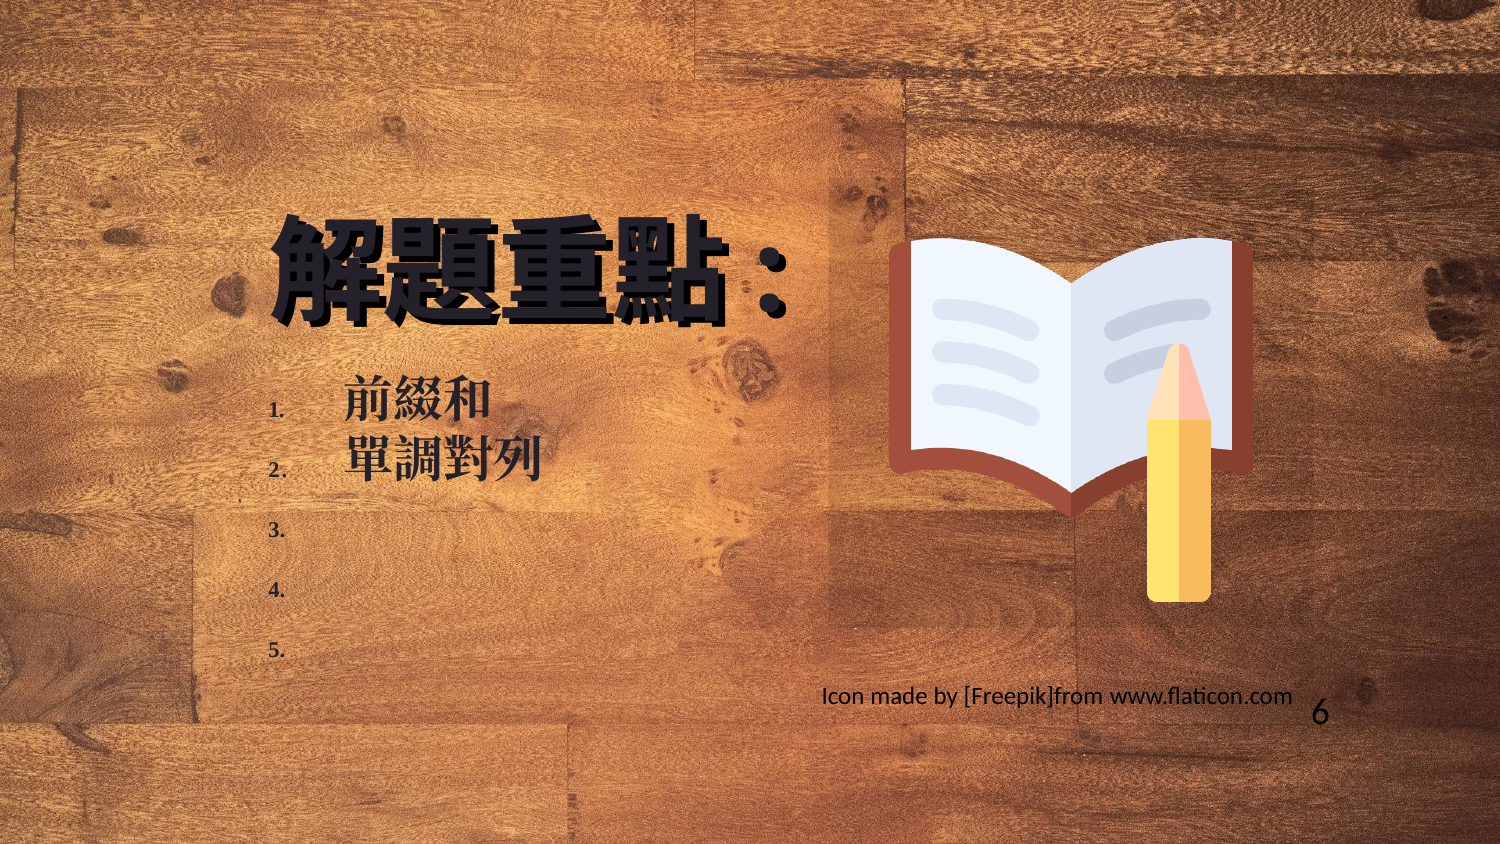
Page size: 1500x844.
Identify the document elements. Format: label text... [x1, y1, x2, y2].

text_box [829, 178, 1314, 628]
text_box Icon made by [Freepik]from www.flaticon.com [807, 672, 1367, 717]
title 解題重點: [253, 158, 784, 350]
picture [889, 238, 1253, 602]
subtitle 前綴和 單調對列 [253, 352, 807, 656]
text_box 6 [1295, 672, 1386, 737]
